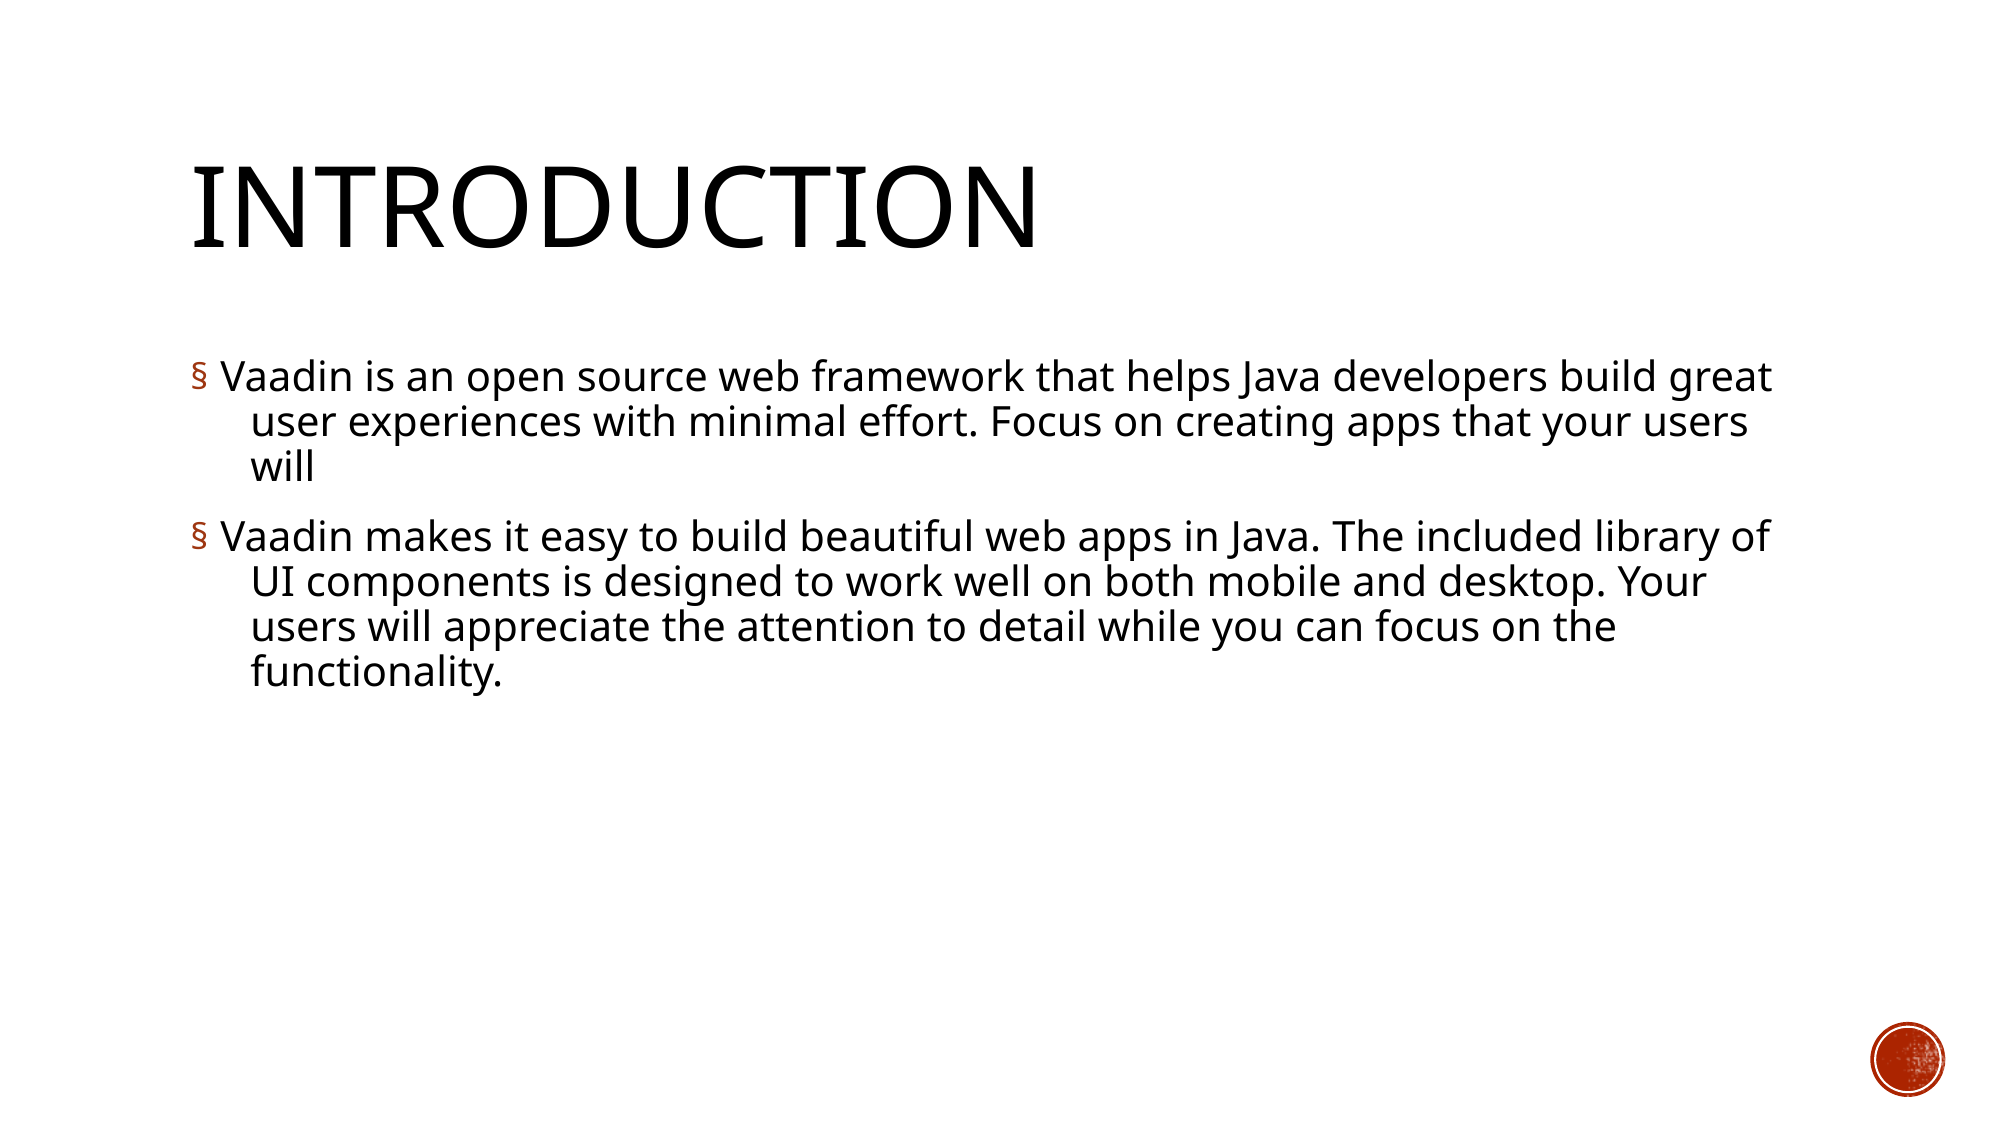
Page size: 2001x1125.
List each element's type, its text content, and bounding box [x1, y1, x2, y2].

title Introduction [175, 79, 1826, 344]
list Vaadin is an open source web framework that helps Java developers build great user experiences with minimal effort. Focus on creating apps that your users will Vaadin makes it easy to build beautiful web apps in Java. The included library of UI components is designed to work well on both mobile and desktop. Your users will appreciate the attention to detail while you can focus on the functionality. [175, 348, 1826, 1013]
